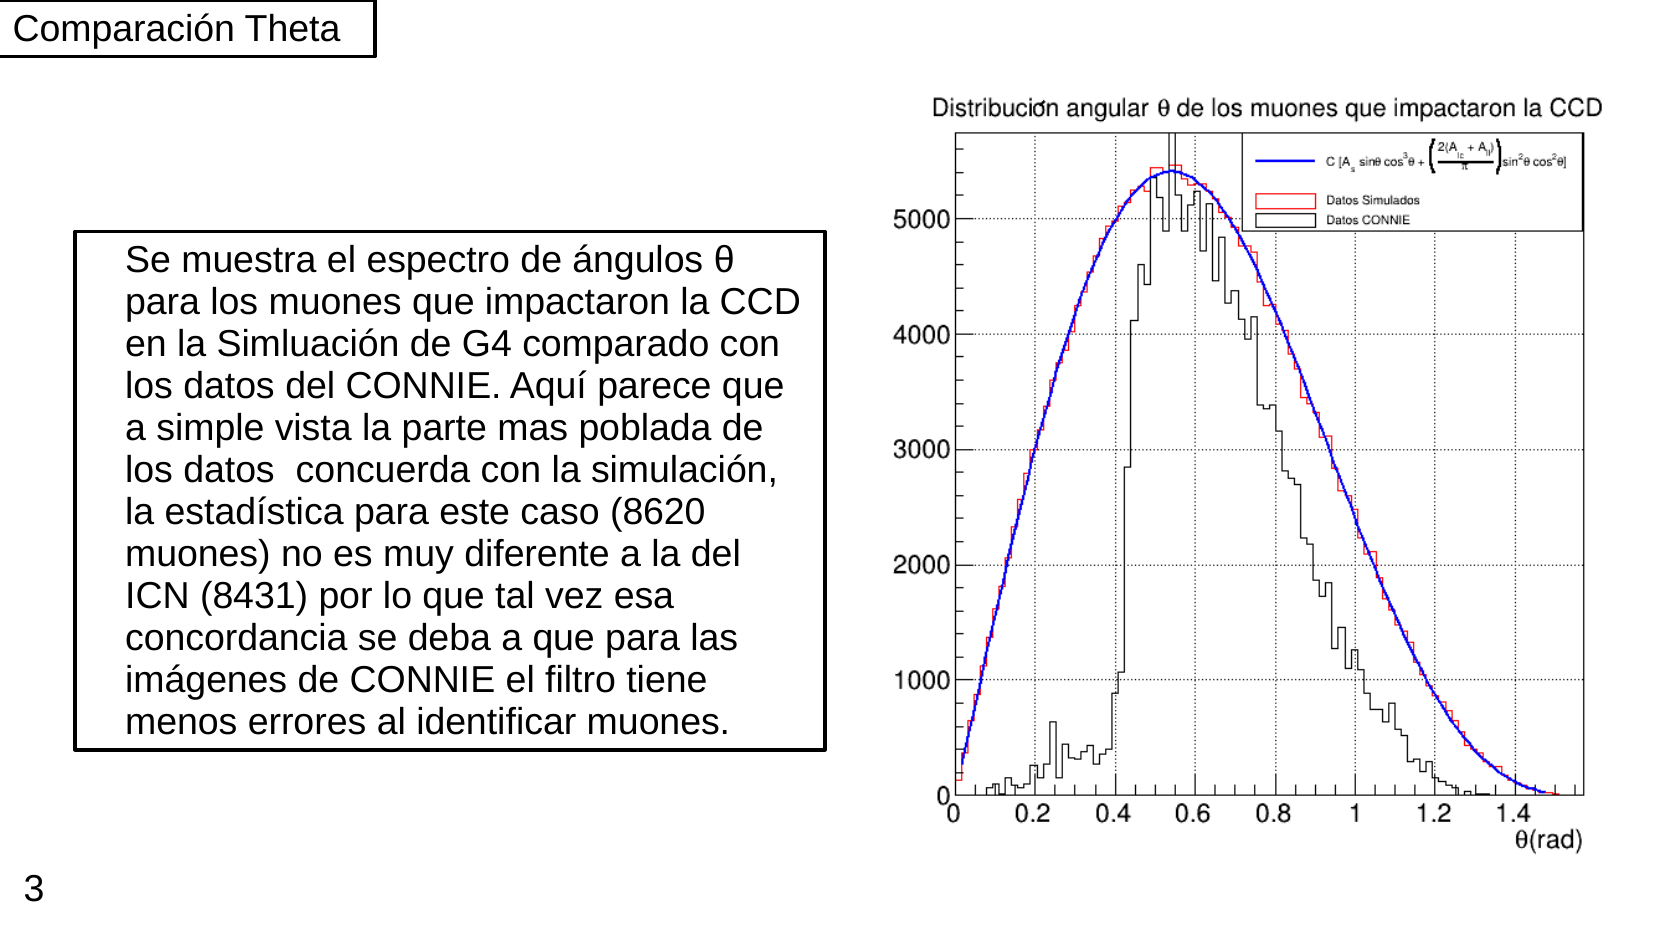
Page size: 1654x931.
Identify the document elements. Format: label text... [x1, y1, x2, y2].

picture [883, 74, 1613, 863]
text_box Comparación Theta [0, 0, 376, 57]
text_box Se muestra el espectro de ángulos θ para los muones que impactaron la CCD en la Simluación de G4 comparado con los datos del CONNIE. Aquí parece que a simple vista la parte mas poblada de los datos concuerda con la simulación, la estadística para este caso (8620 muones) no es muy diferente a la del ICN (8431) por lo que tal vez esa concordancia se deba a que para las imágenes de CONNIE el filtro tiene menos errores al identificar muones. [75, 231, 826, 751]
text_box <number> [8, 860, 638, 931]
